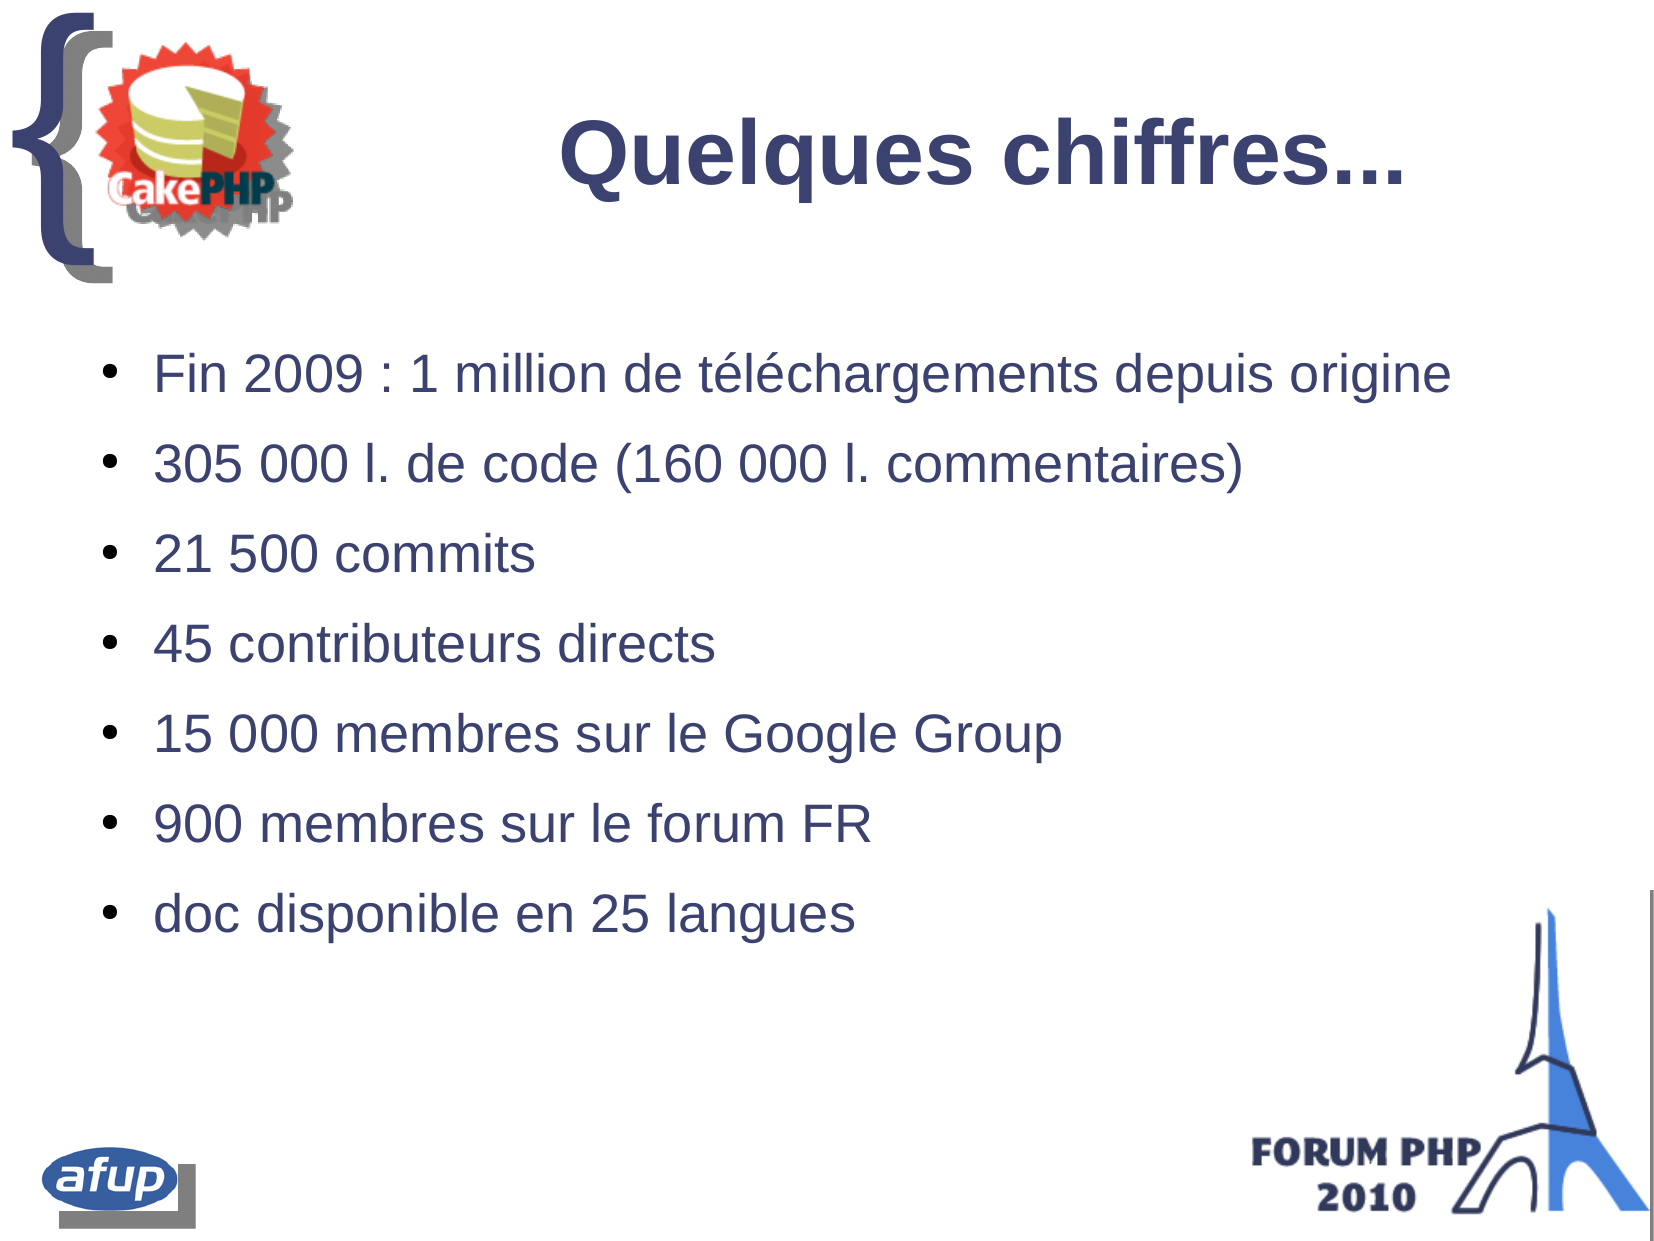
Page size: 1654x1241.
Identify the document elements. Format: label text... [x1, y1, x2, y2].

title Quelques chiffres... [295, 49, 1571, 257]
picture [41, 1146, 178, 1211]
picture [1240, 872, 1650, 1241]
list Fin 2009 : 1 million de téléchargements depuis origine 305 000 l. de code (160 000 l. commentaires) 21 500 commits 45 contributeurs directs 15 000 membres sur le Google Group 900 membres sur le forum FR doc disponible en 25 langues [82, 290, 1571, 1109]
picture [88, 35, 284, 231]
